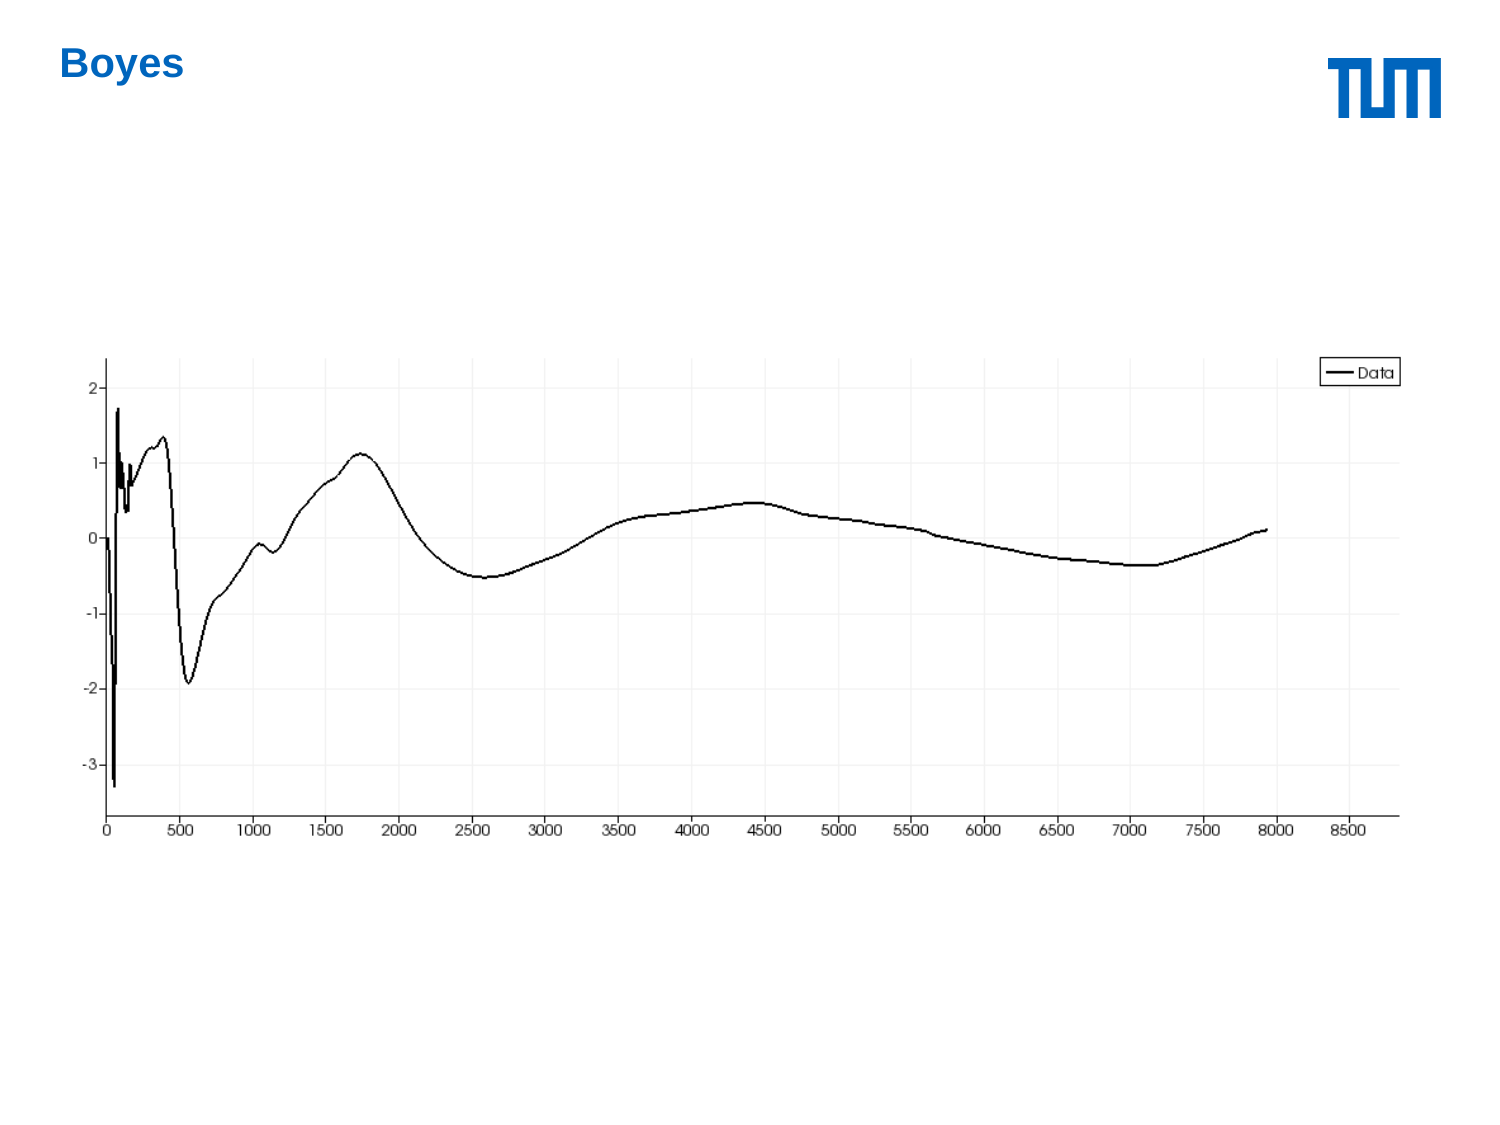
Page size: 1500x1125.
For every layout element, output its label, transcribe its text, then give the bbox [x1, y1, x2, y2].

title Boyes [59, 23, 1441, 265]
picture [74, 333, 1425, 846]
